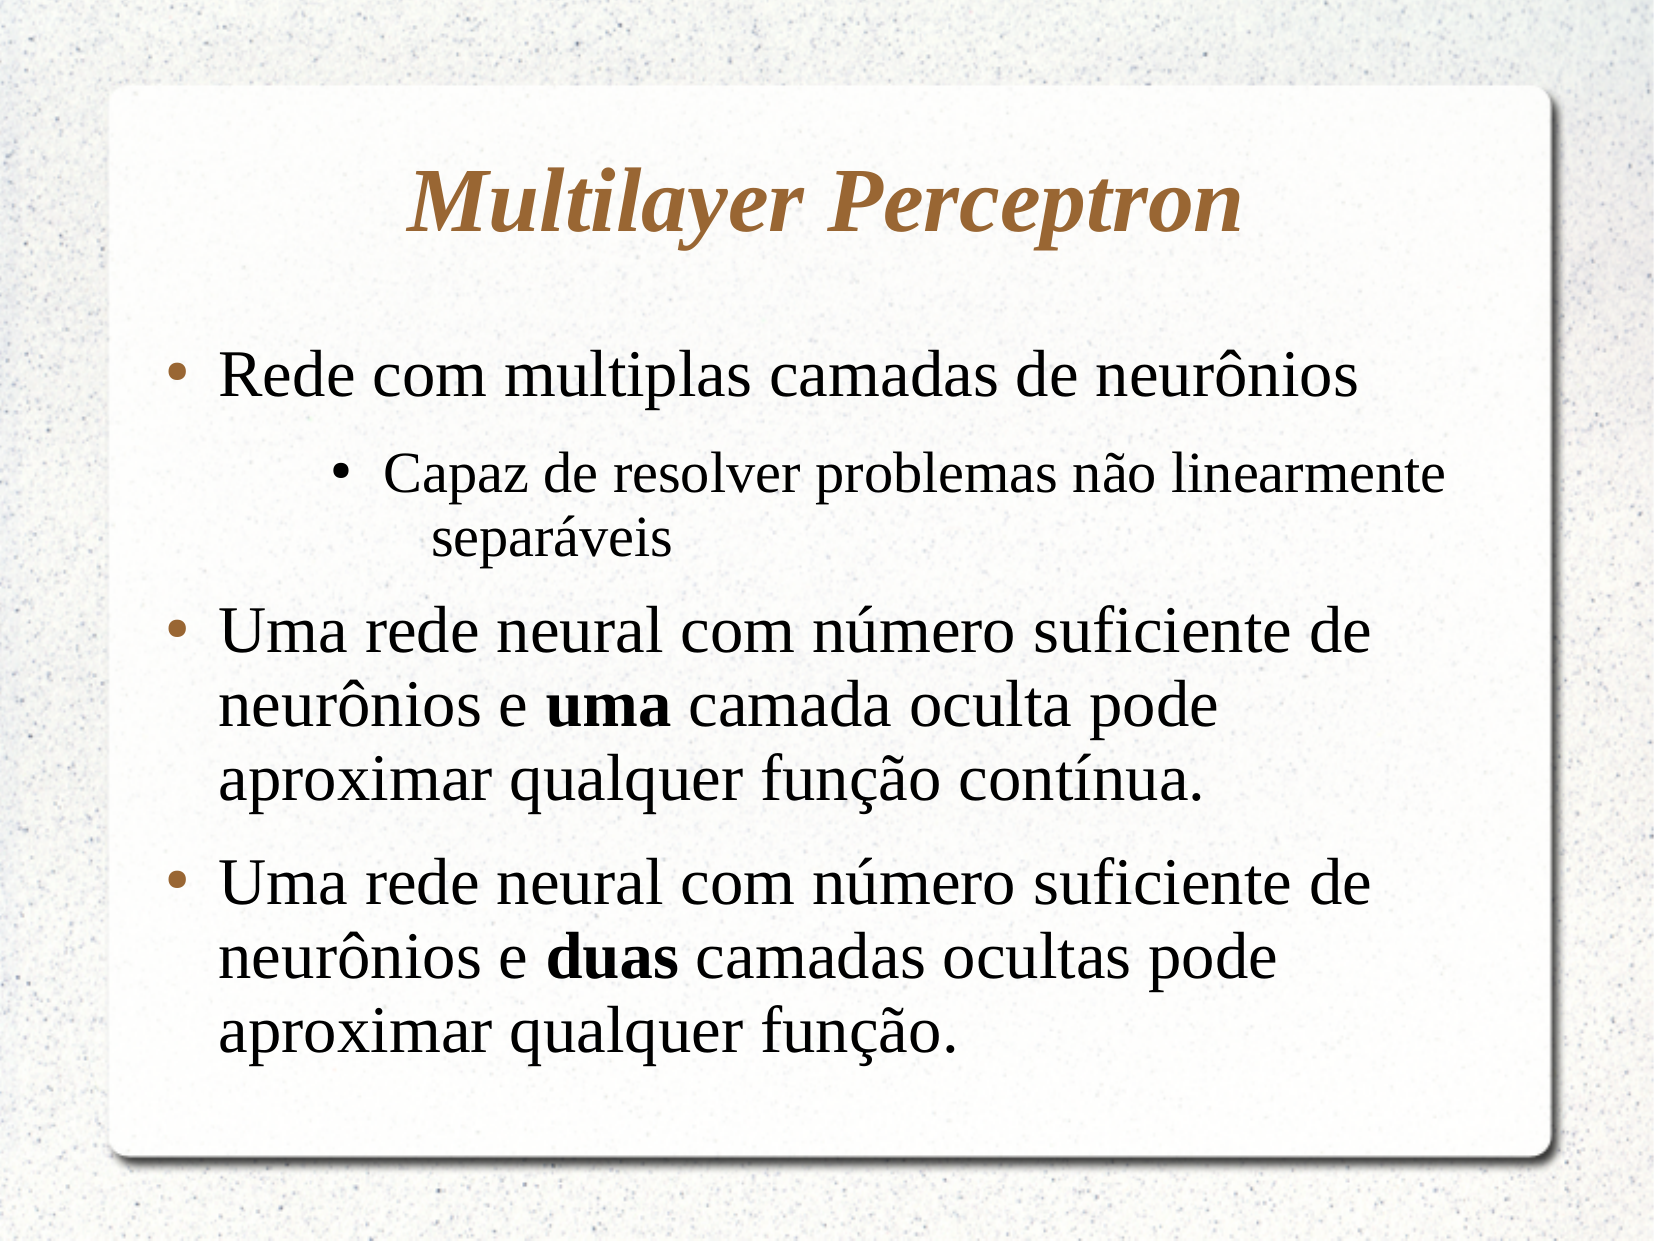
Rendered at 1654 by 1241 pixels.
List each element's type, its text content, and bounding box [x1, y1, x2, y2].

title Multilayer Perceptron [118, 96, 1536, 304]
picture [0, 0, 1654, 1241]
list Rede com multiplas camadas de neurônios Capaz de resolver problemas não linearmente separáveis Uma rede neural com número suficiente de neurônios e uma camada oculta pode aproximar qualquer função contínua. Uma rede neural com número suficiente de neurônios e duas camadas ocultas pode aproximar qualquer função. [147, 336, 1506, 1241]
